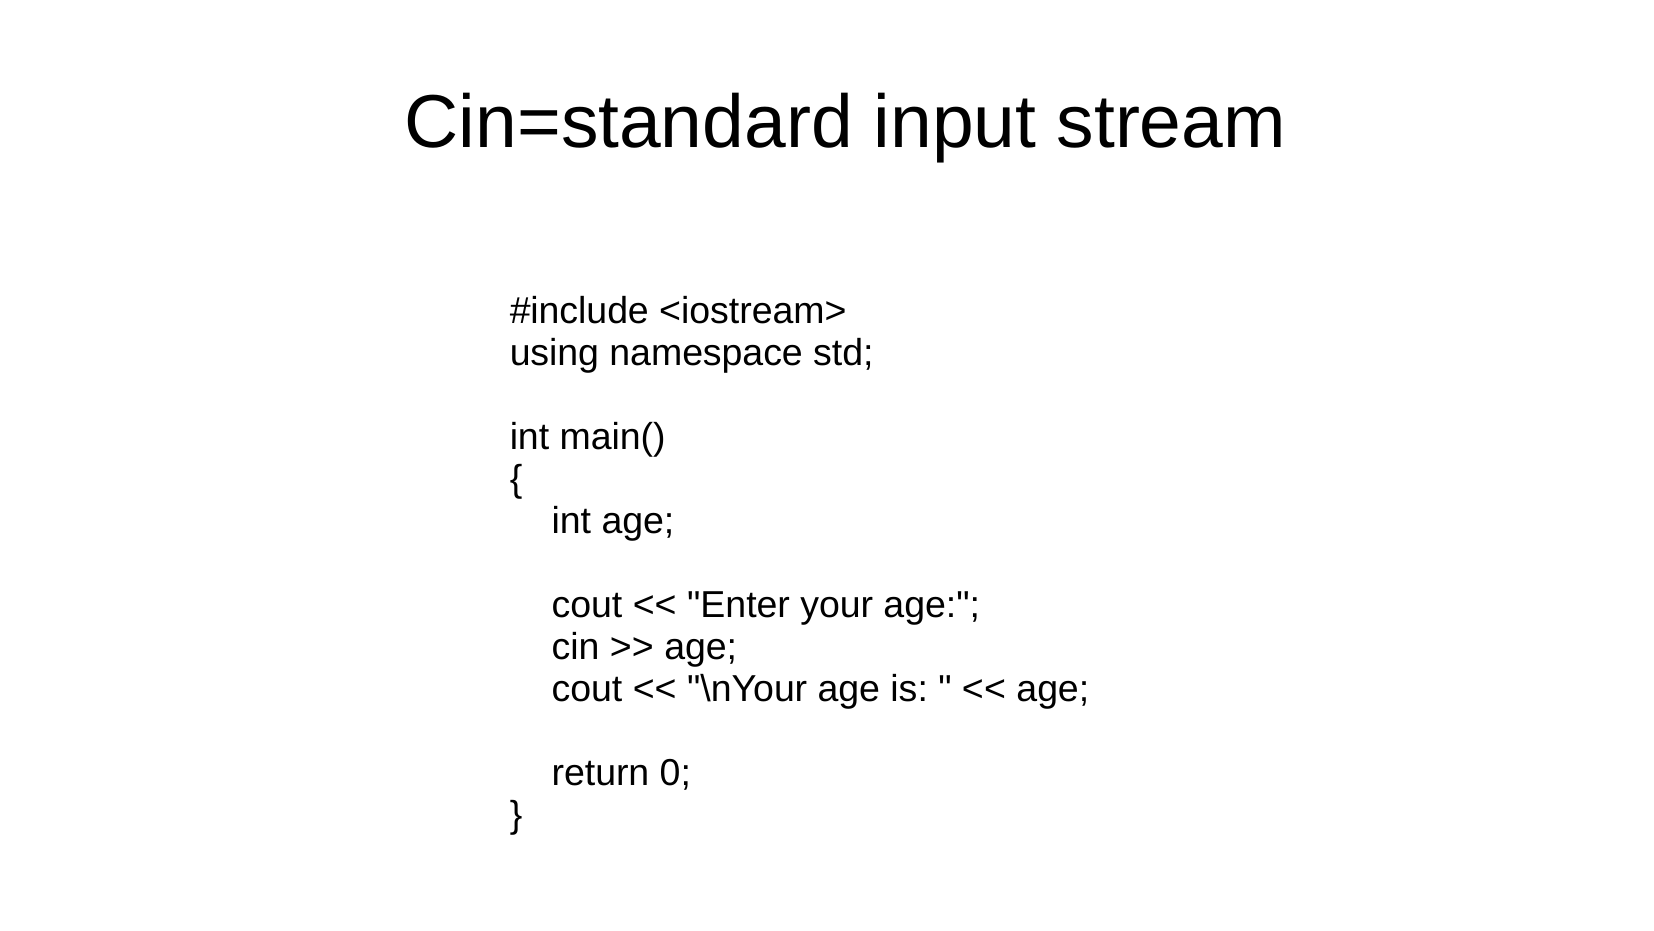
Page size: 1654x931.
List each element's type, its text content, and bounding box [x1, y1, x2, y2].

text_box Cin=standard input stream [390, 72, 1306, 181]
text_box #include <iostream> using namespace std; int main() { int age; cout << "Enter your age:"; cin >> age; cout << "\nYour age is: " << age; return 0; } [495, 240, 1201, 843]
